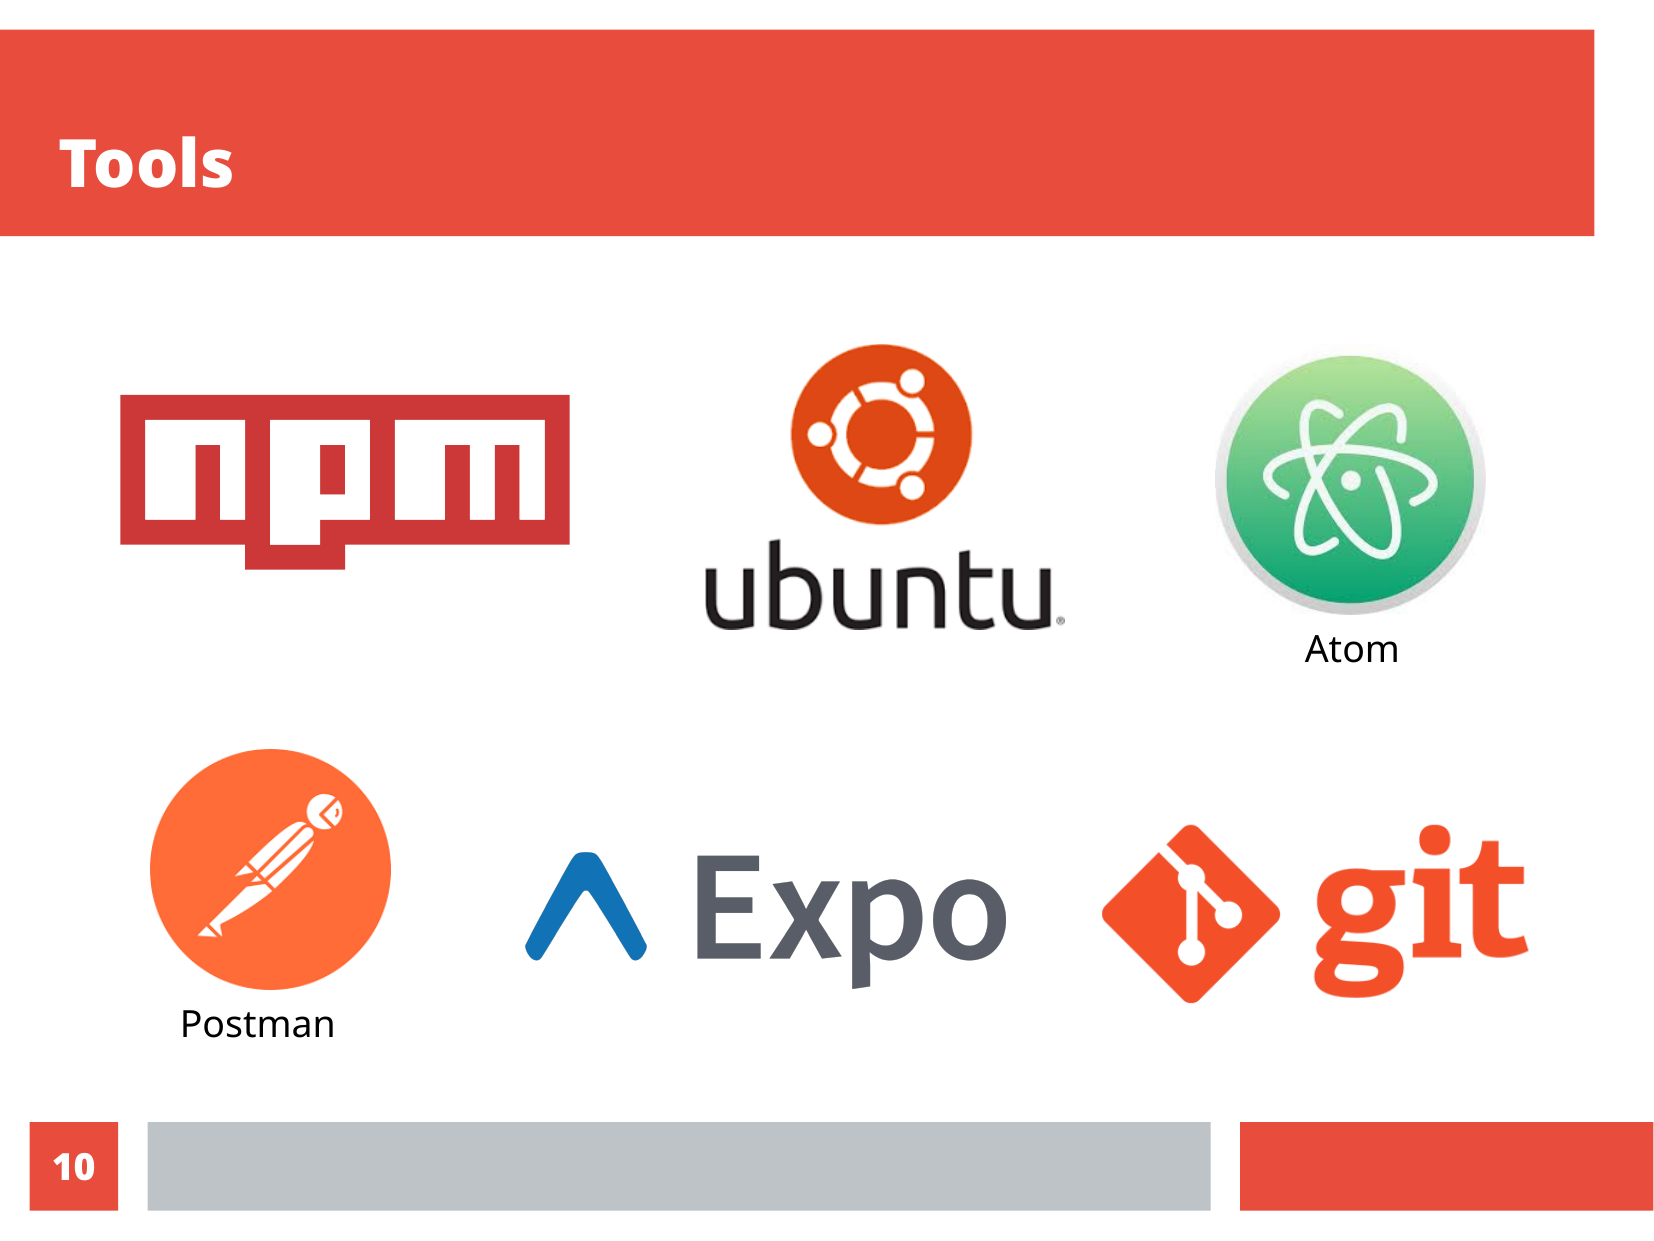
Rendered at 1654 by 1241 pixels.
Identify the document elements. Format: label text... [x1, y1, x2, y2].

text_box Postman [165, 990, 646, 1049]
picture [705, 344, 1065, 631]
picture [525, 852, 1006, 989]
picture [150, 749, 391, 991]
title Tools [59, 59, 1595, 207]
picture [1020, 809, 1639, 1021]
picture [120, 394, 571, 571]
text_box Atom [1290, 615, 1621, 674]
picture [1215, 344, 1486, 616]
